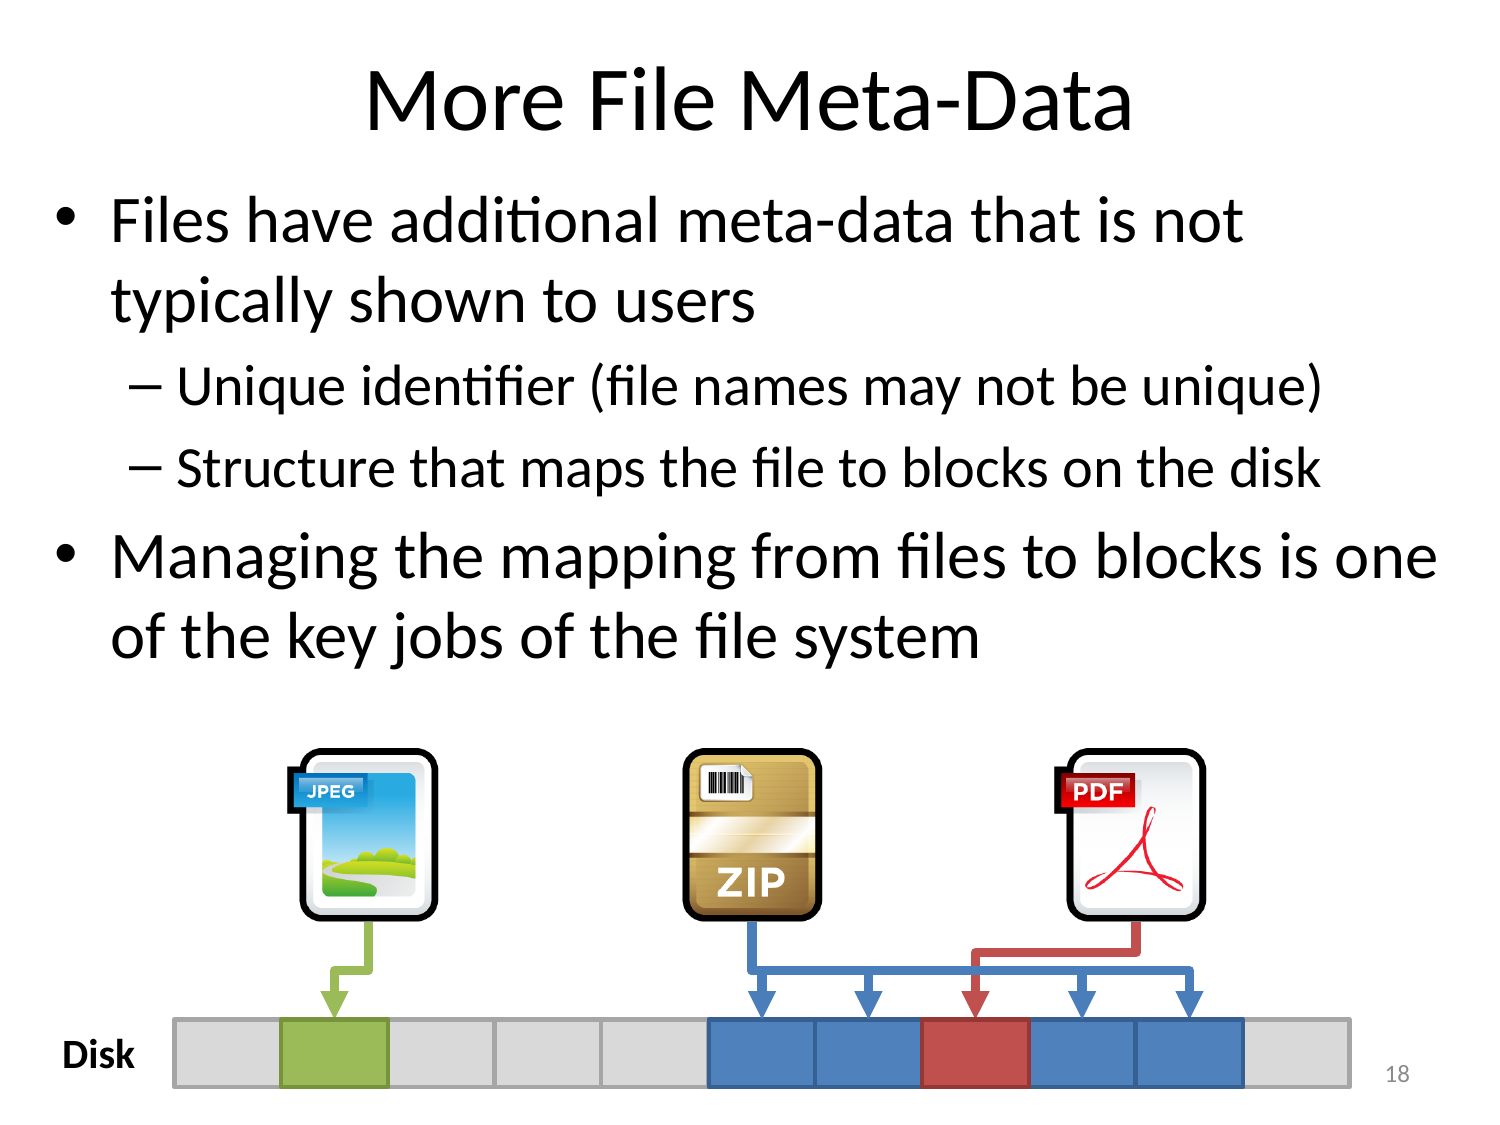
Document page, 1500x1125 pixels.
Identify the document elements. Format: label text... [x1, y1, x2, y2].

picture [281, 747, 456, 922]
title More File Meta-Data [75, 0, 1425, 167]
text_box Disk [47, 1019, 151, 1085]
picture [1048, 747, 1224, 922]
picture [664, 747, 840, 922]
slide_number <number> [1074, 1042, 1425, 1103]
text_box [174, 1019, 1350, 1088]
list Files have additional meta-data that is not typically shown to users Unique identifier (file names may not be unique) Structure that maps the file to blocks on the disk Managing the mapping from files to blocks is one of the key jobs of the file system [39, 167, 1463, 708]
